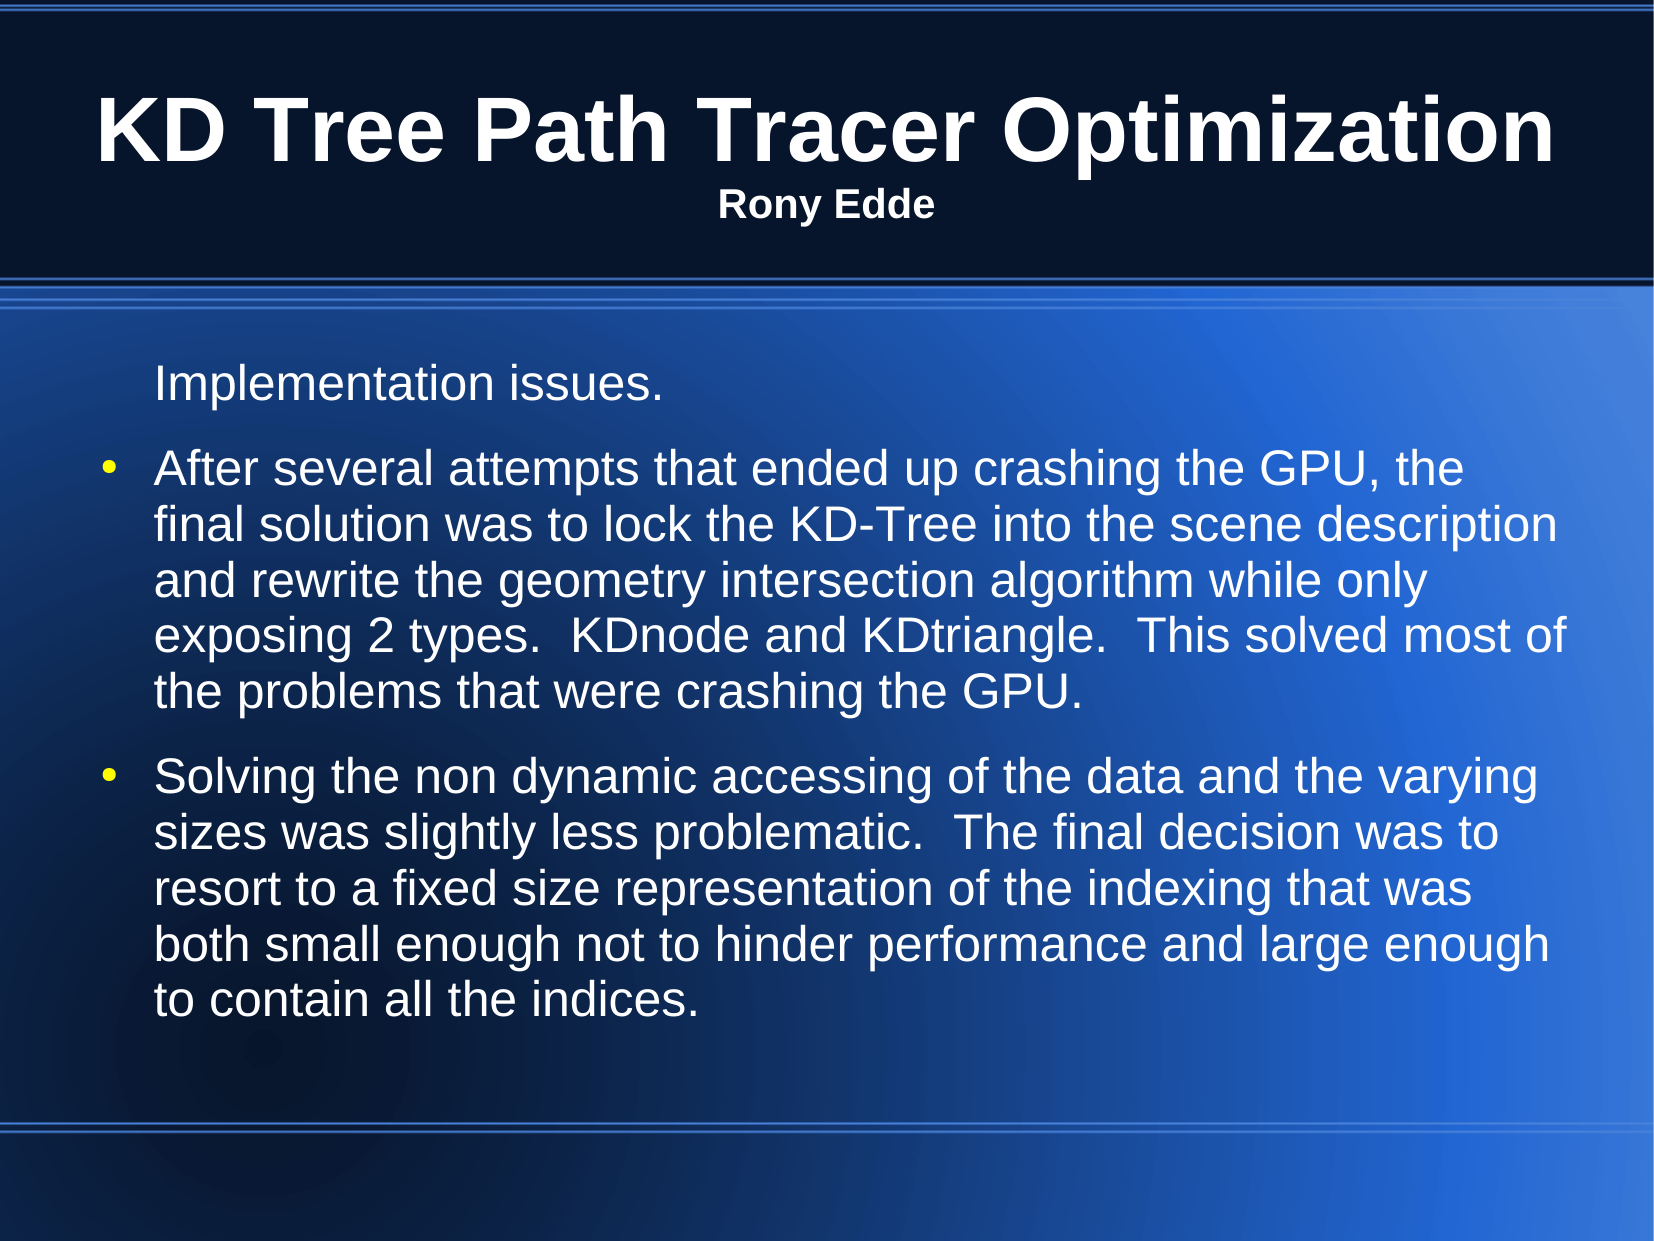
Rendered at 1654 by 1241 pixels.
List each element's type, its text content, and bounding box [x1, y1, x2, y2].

list Implementation issues. After several attempts that ended up crashing the GPU, the final solution was to lock the KD-Tree into the scene description and rewrite the geometry intersection algorithm while only exposing 2 types. KDnode and KDtriangle. This solved most of the problems that were crashing the GPU. Solving the non dynamic accessing of the data and the varying sizes was slightly less problematic. The final decision was to resort to a fixed size representation of the indexing that was both small enough not to hinder performance and large enough to contain all the indices. [82, 355, 1571, 1058]
title KD Tree Path Tracer Optimization Rony Edde [82, 56, 1571, 250]
picture [0, 0, 1654, 1241]
